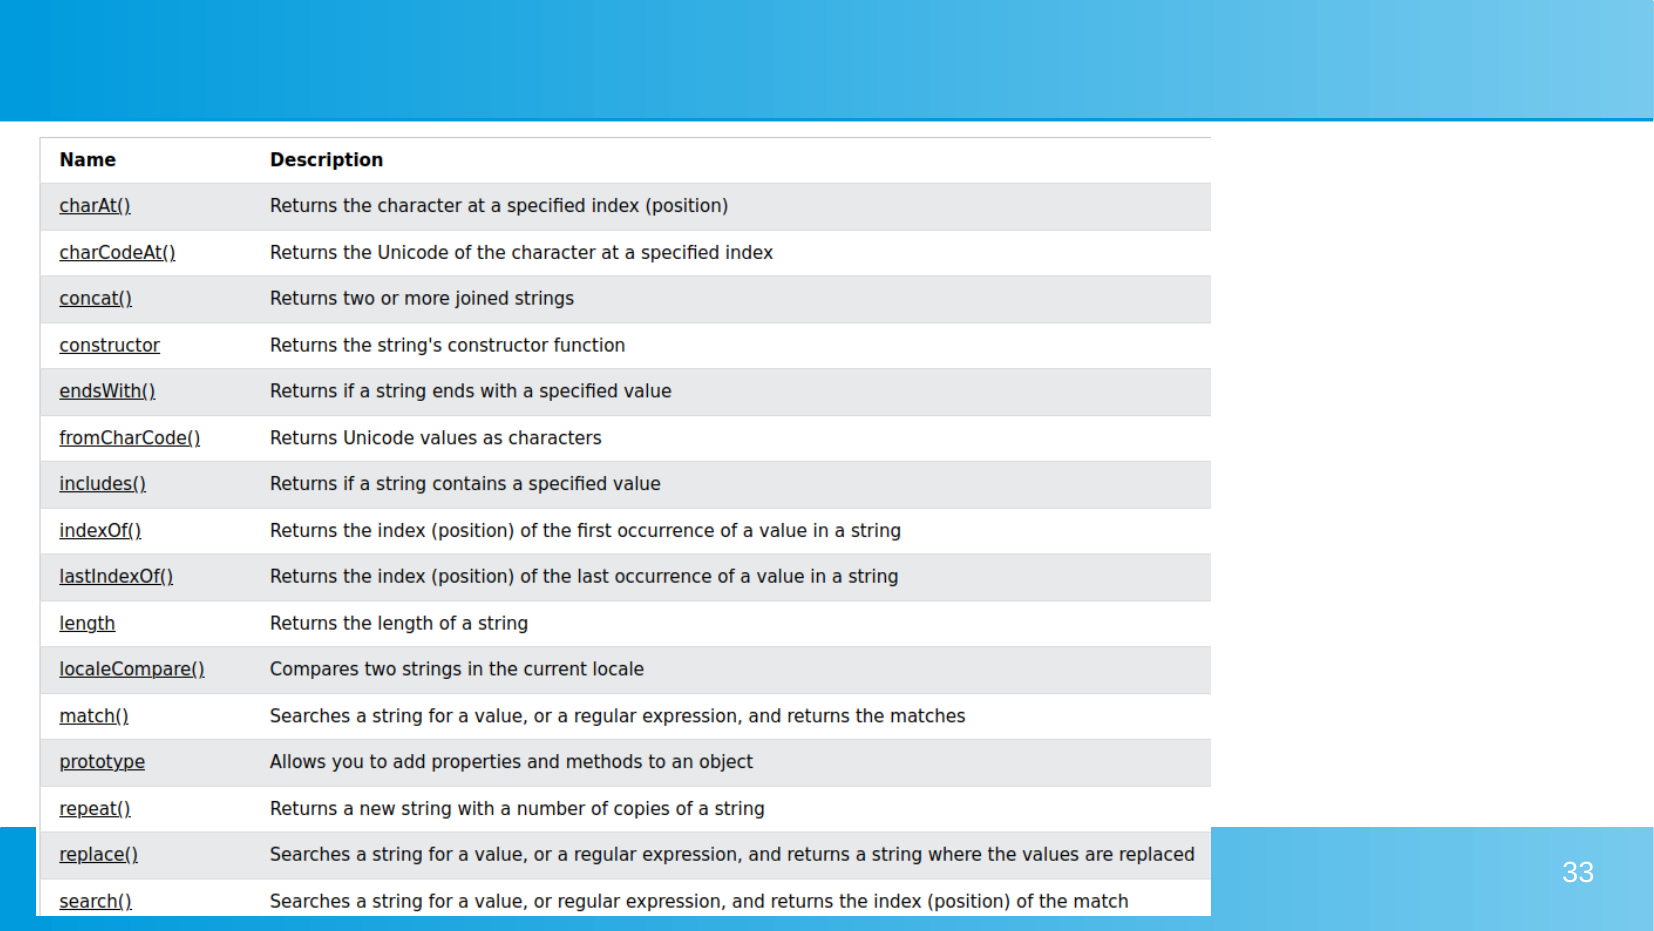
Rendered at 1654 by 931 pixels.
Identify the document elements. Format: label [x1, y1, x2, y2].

picture [36, 130, 1211, 916]
